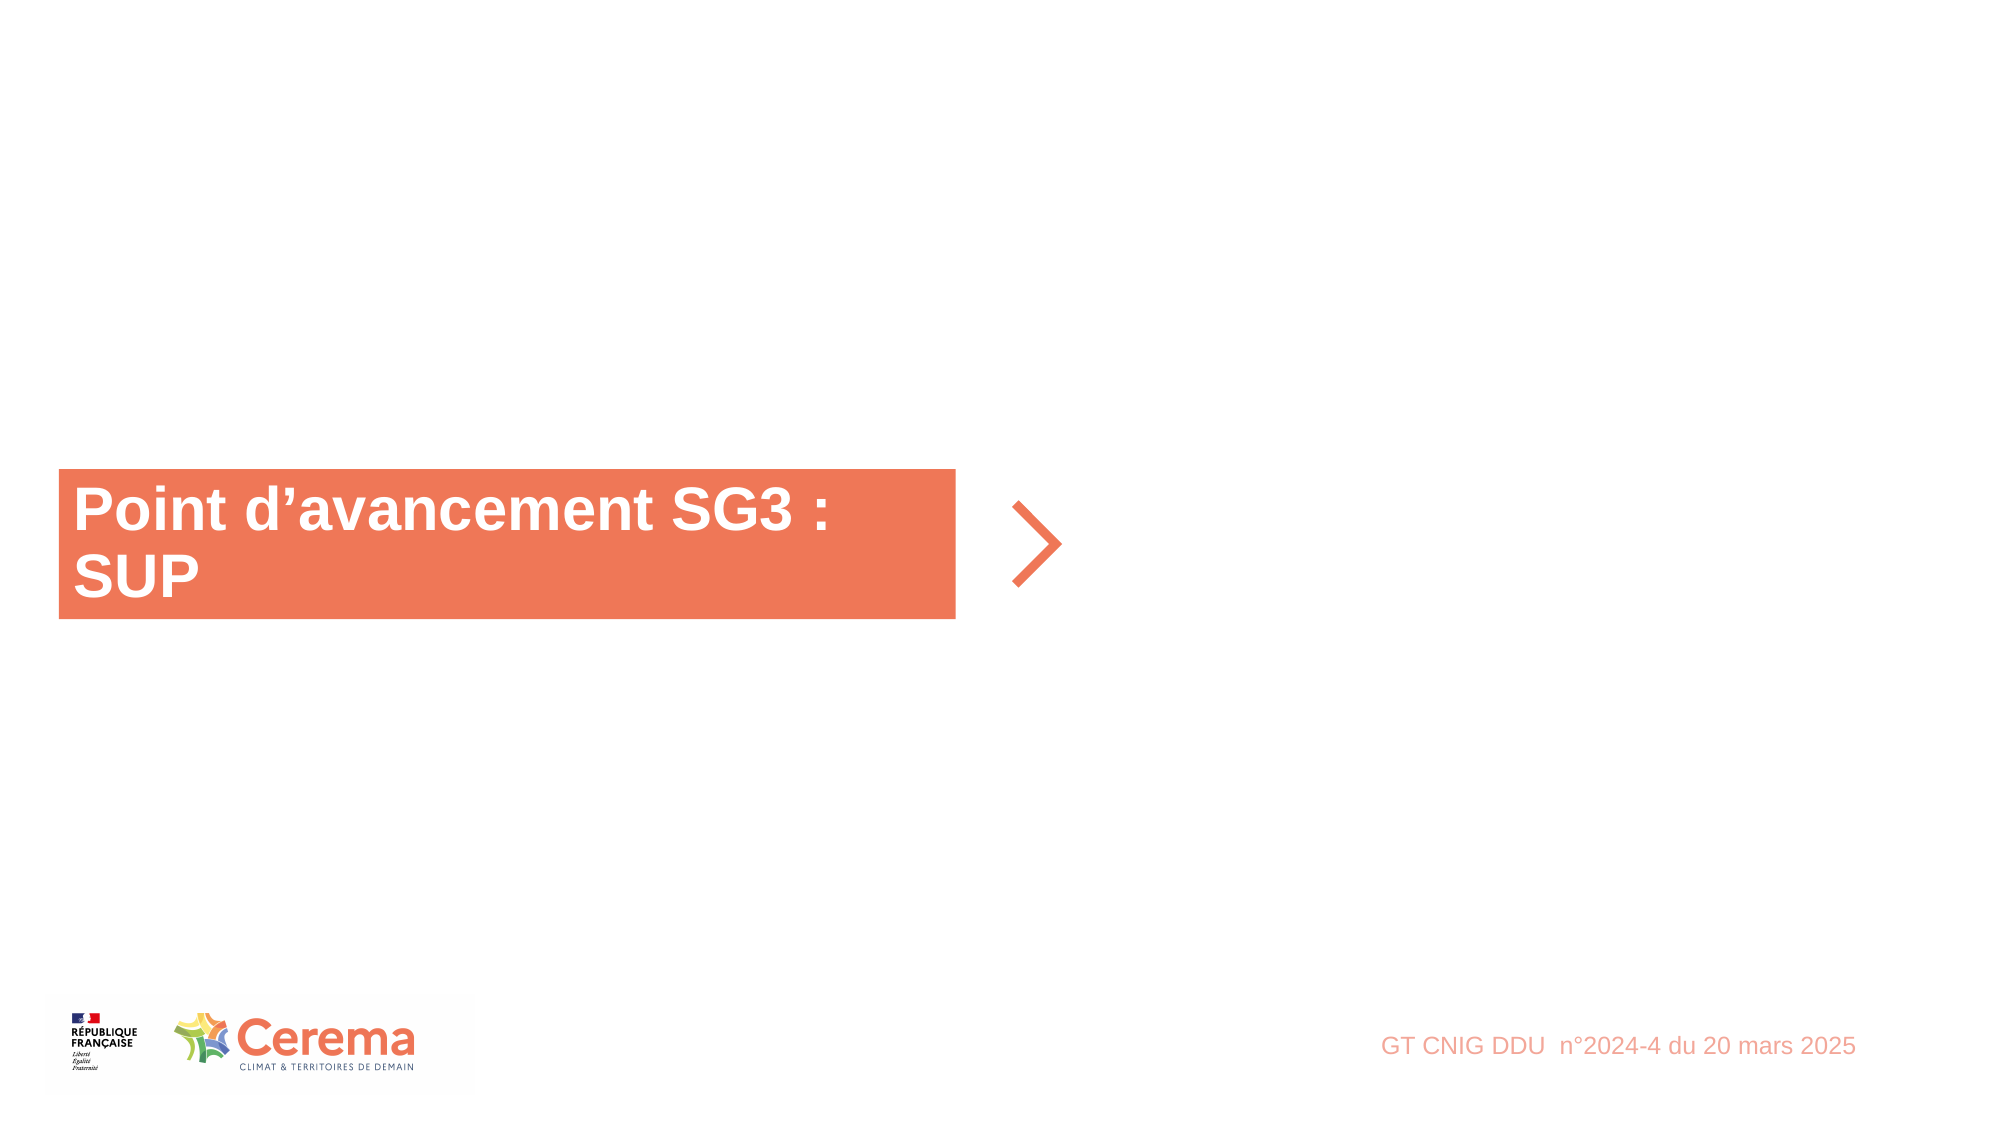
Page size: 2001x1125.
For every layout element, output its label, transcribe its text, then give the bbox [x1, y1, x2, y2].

title Point d’avancement SG3 : SUP [58, 469, 956, 620]
picture [45, 994, 475, 1095]
